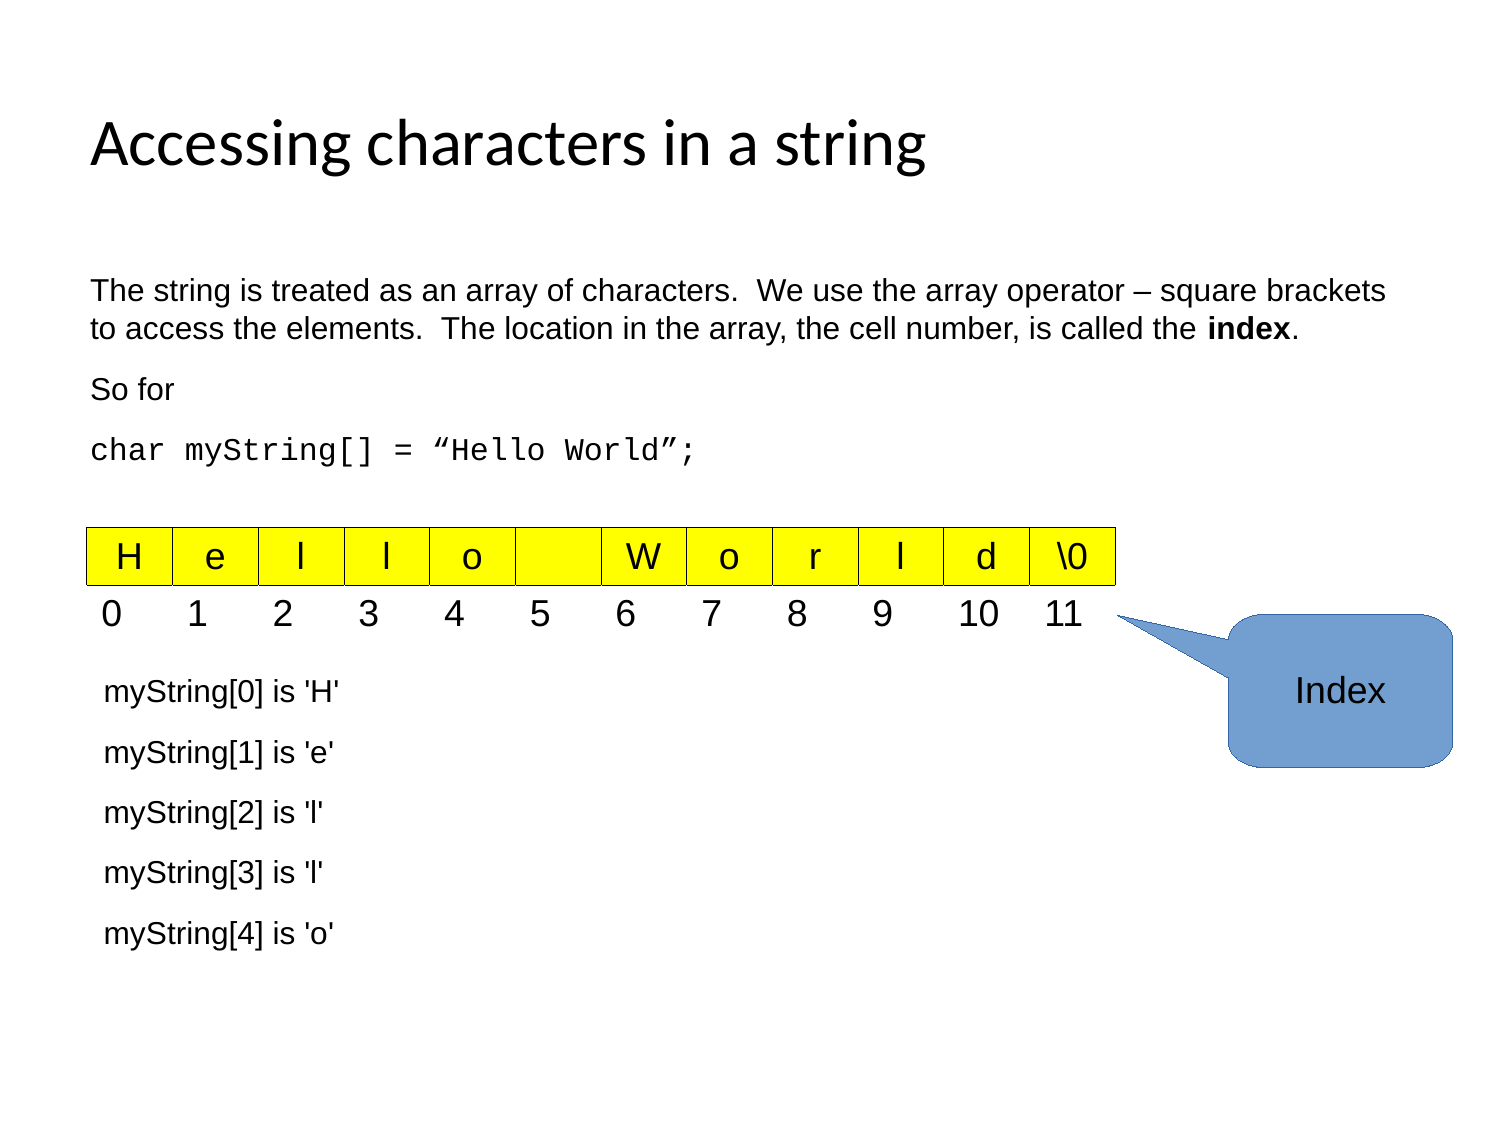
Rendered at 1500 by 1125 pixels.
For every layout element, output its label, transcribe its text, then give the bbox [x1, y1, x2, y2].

list The string is treated as an array of characters. We use the array operator – square brackets to access the elements. The location in the array, the cell number, is called the index. So for char myString[] = “Hello World”; myString[0] is 'H' myString[1] is 'e' myString[2] is 'l' myString[3] is 'l' myString[4] is 'o' [75, 262, 1425, 1005]
table_header r [773, 528, 858, 585]
table_cell 4 [430, 586, 515, 642]
table_header l [859, 528, 943, 585]
table_cell 3 [345, 586, 429, 642]
table_cell 2 [259, 586, 344, 642]
table_cell 11 [1030, 586, 1115, 642]
table_header [516, 528, 601, 585]
table_cell 1 [173, 586, 258, 642]
table_cell 7 [687, 586, 772, 642]
table_header d [944, 528, 1029, 585]
table_cell 6 [602, 586, 686, 642]
table_cell 0 [87, 586, 172, 642]
table_cell 5 [516, 586, 601, 642]
table_header H [87, 528, 172, 585]
table_cell 8 [773, 586, 858, 642]
table_cell 10 [944, 586, 1029, 642]
table_header o [687, 528, 772, 585]
table_header W [602, 528, 686, 585]
table_cell 9 [859, 586, 943, 642]
table_header e [173, 528, 258, 585]
text_box Index [1117, 614, 1453, 768]
table_header \0 [1030, 528, 1115, 585]
table_header l [345, 528, 429, 585]
table_header o [430, 528, 515, 585]
title Accessing characters in a string [75, 45, 1425, 233]
table_header l [259, 528, 344, 585]
